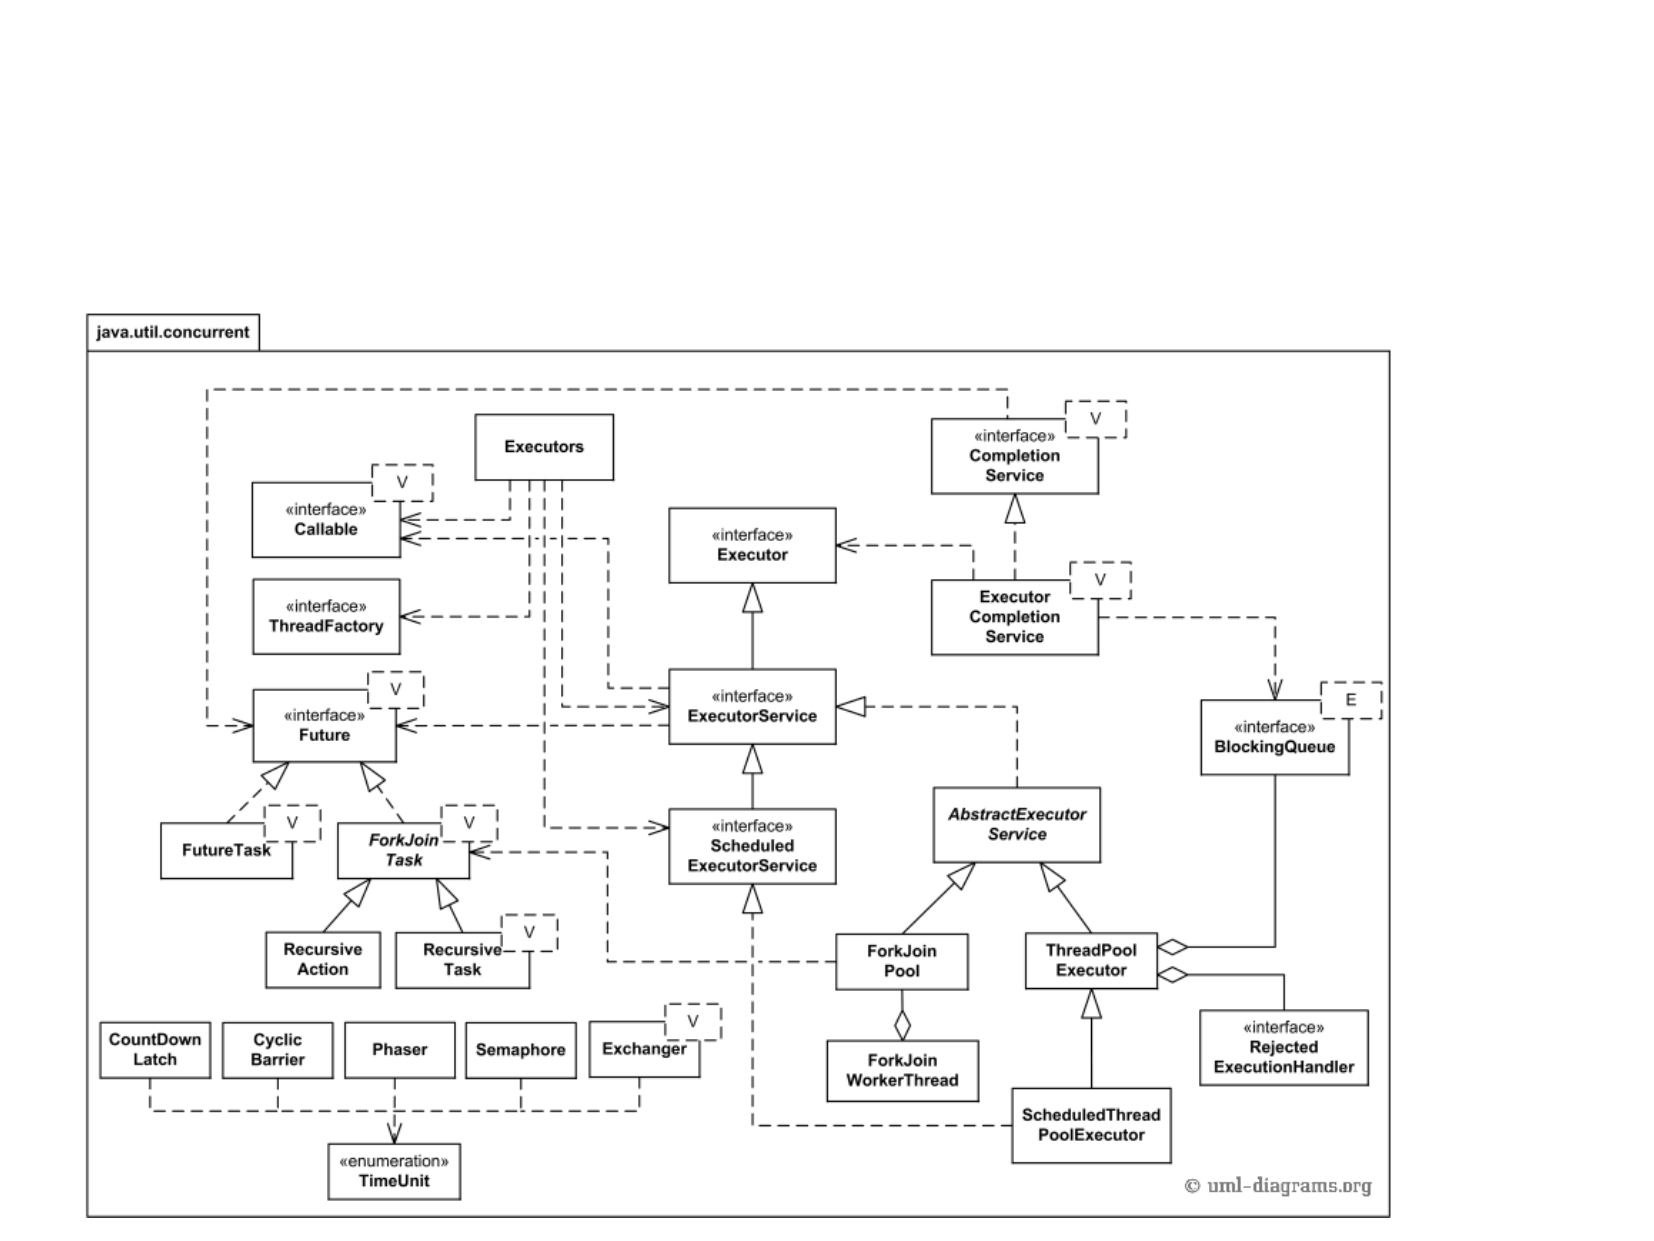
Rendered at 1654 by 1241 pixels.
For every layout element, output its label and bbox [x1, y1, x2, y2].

picture [82, 311, 1395, 1218]
